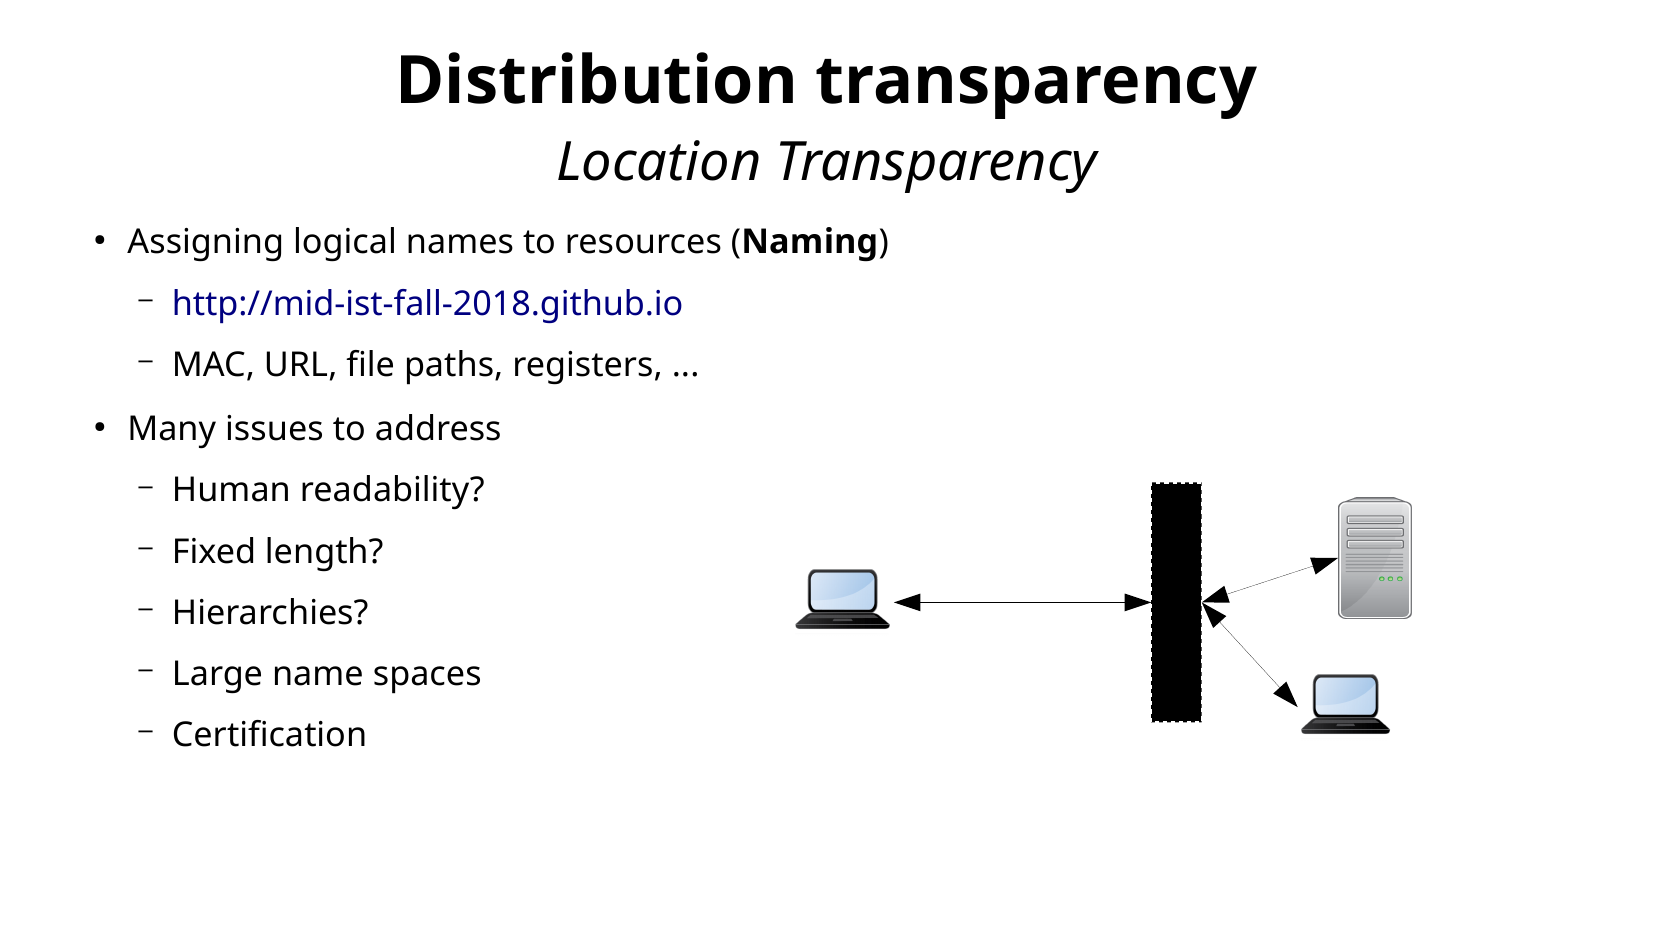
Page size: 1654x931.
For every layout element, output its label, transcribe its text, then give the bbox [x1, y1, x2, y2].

picture [791, 565, 894, 640]
title Distribution transparency Location Transparency [82, 36, 1571, 193]
list Assigning logical names to resources (Naming) http://mid-ist-fall-2018.github.io MAC, URL, file paths, registers, ... Many issues to address Human readability? Fixed length? Hierarchies? Large name spaces Certification [82, 217, 1571, 757]
picture [1338, 497, 1412, 619]
picture [1297, 670, 1394, 745]
text_box [1151, 482, 1202, 723]
